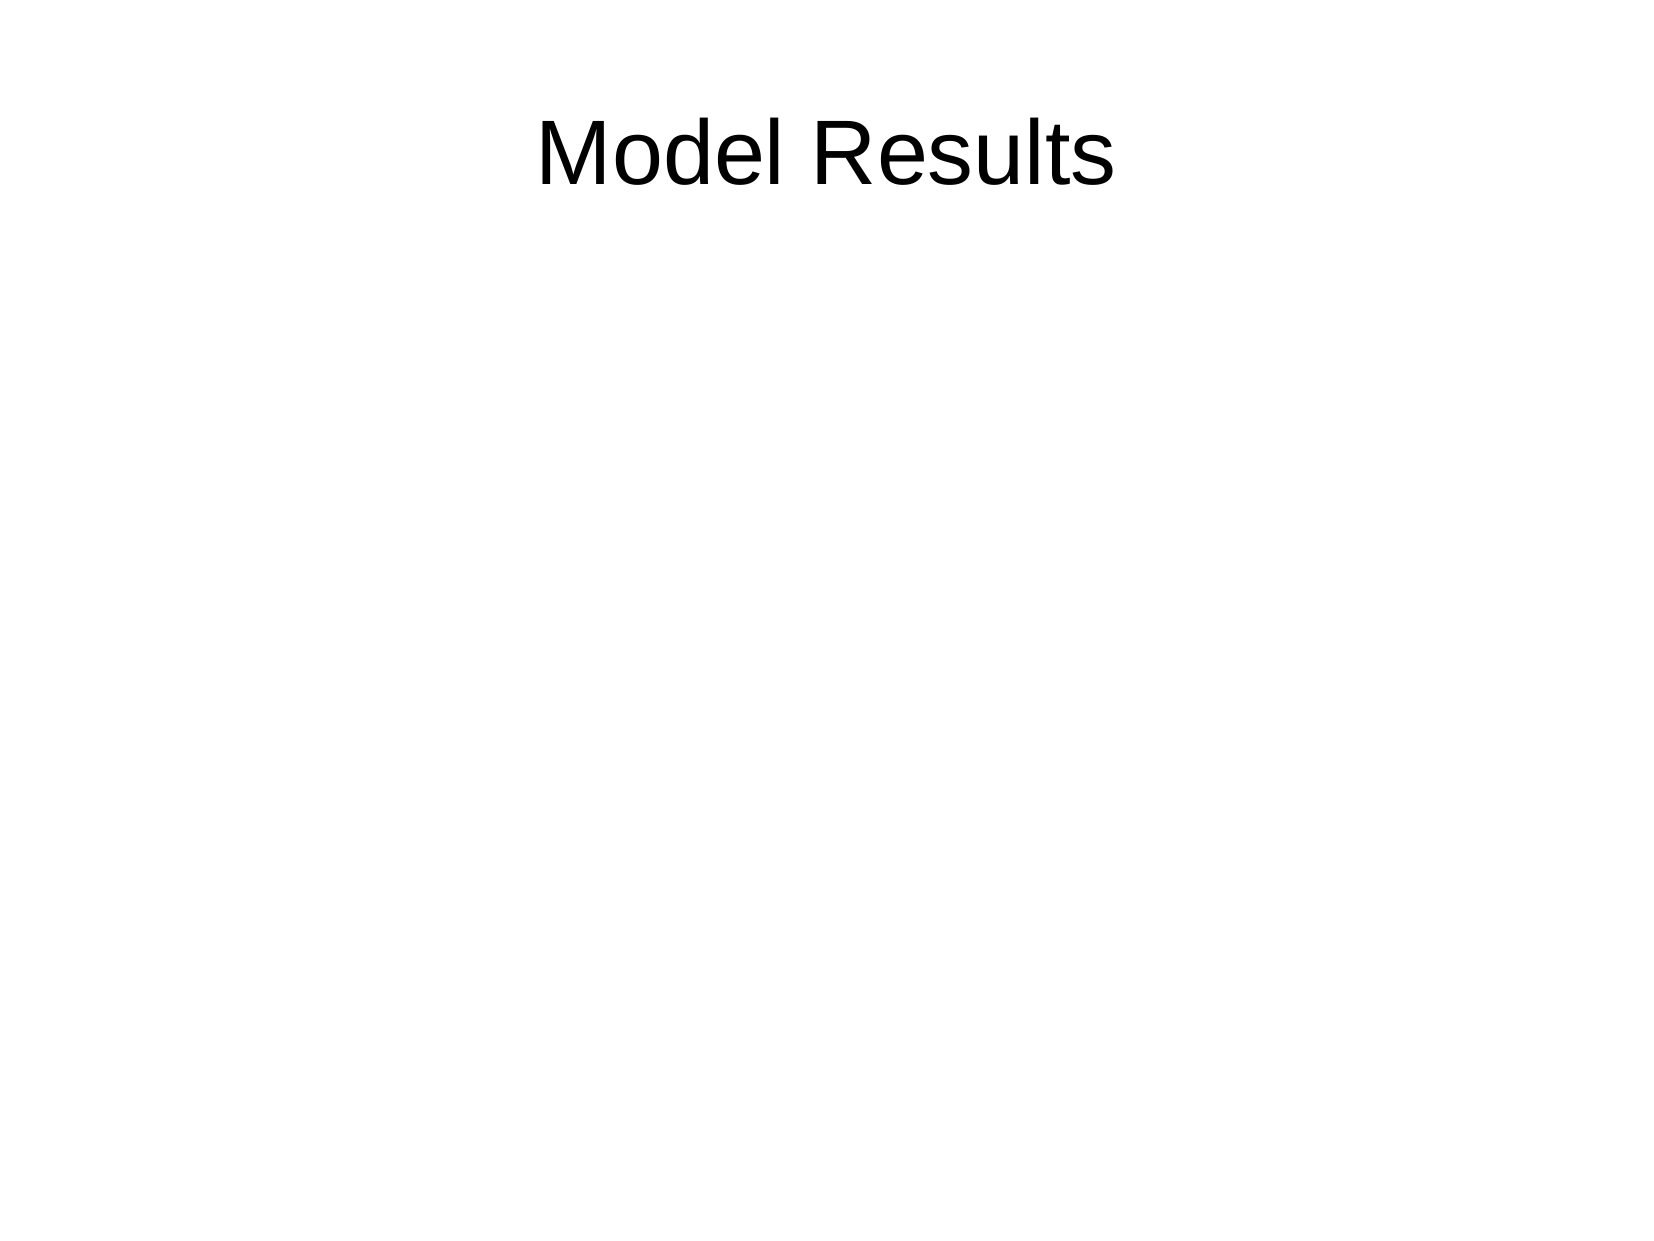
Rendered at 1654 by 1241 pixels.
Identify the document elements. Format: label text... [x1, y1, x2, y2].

title Model Results [82, 49, 1571, 257]
